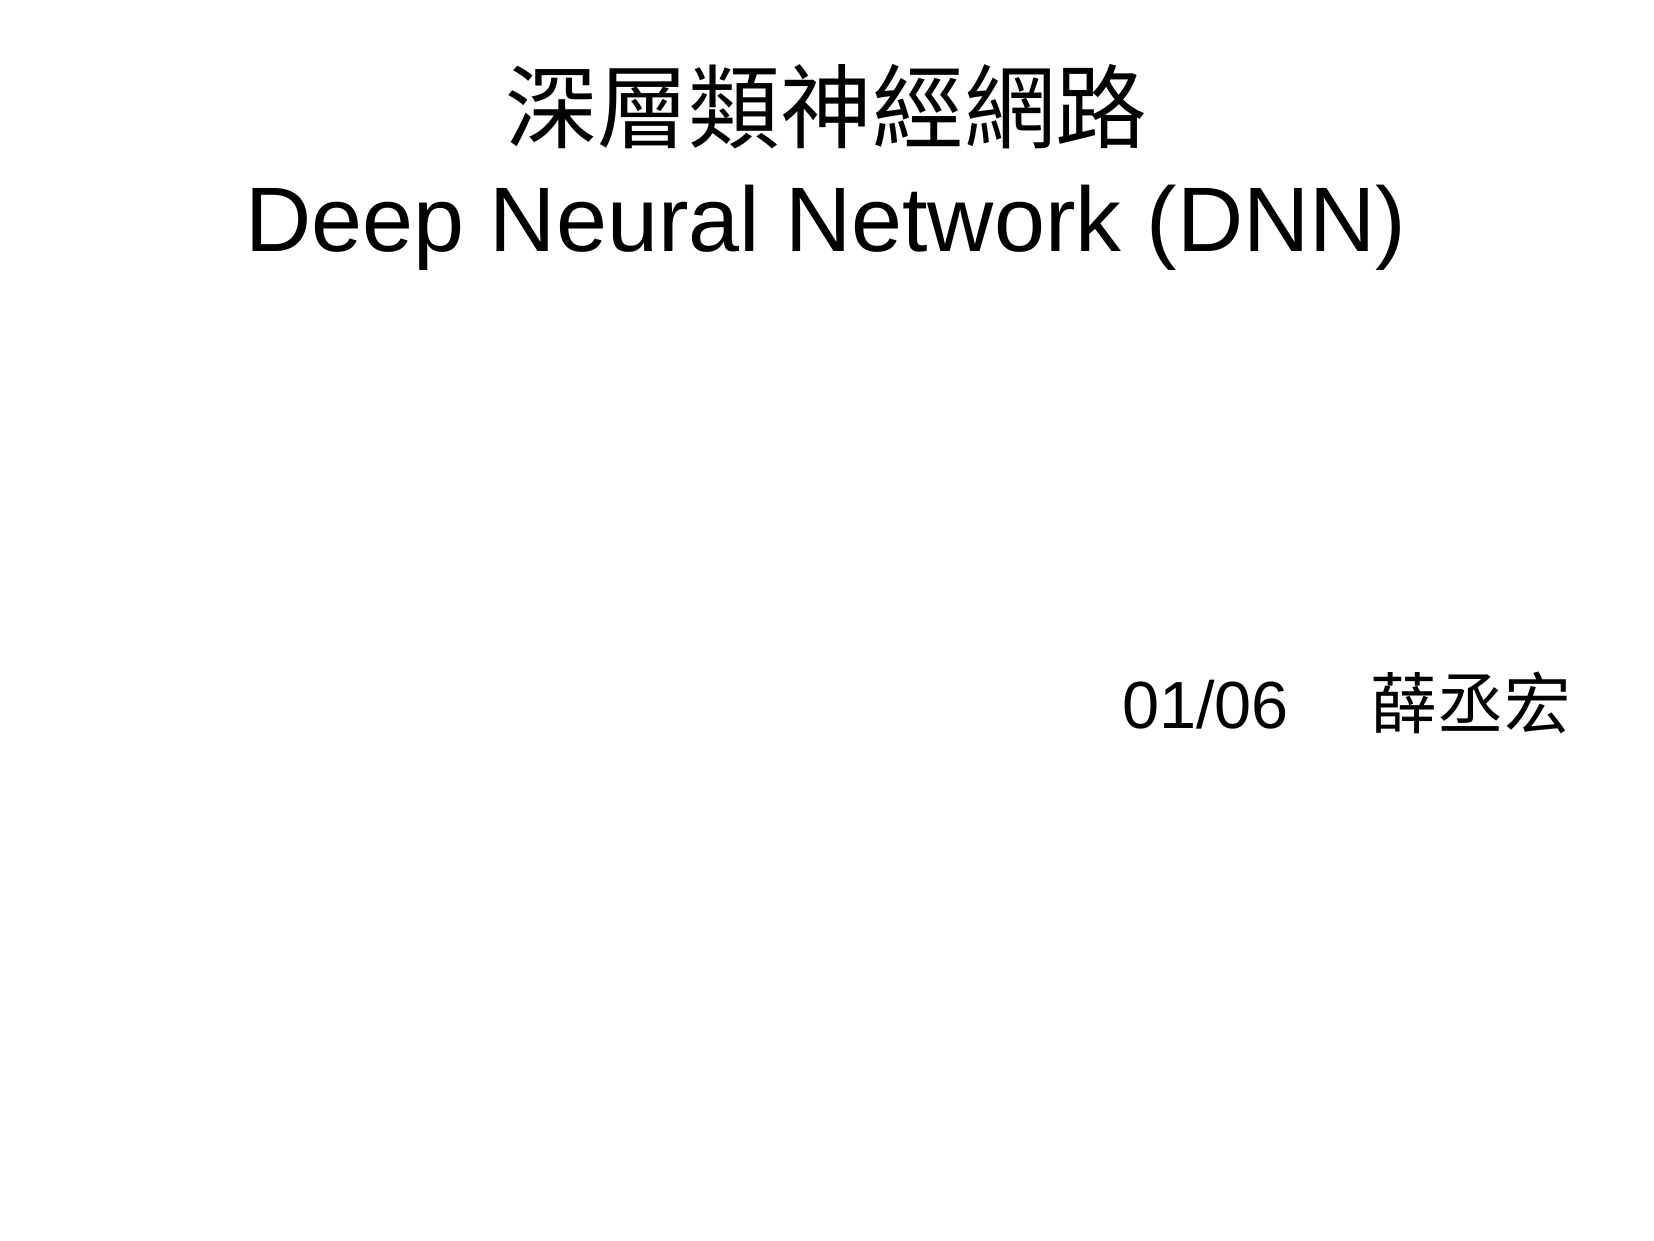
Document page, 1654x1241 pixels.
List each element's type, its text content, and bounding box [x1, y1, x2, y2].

title 深層類神經網路 Deep Neural Network (DNN) [82, 49, 1571, 257]
subtitle 01/06 薛丞宏 [82, 290, 1571, 1109]
